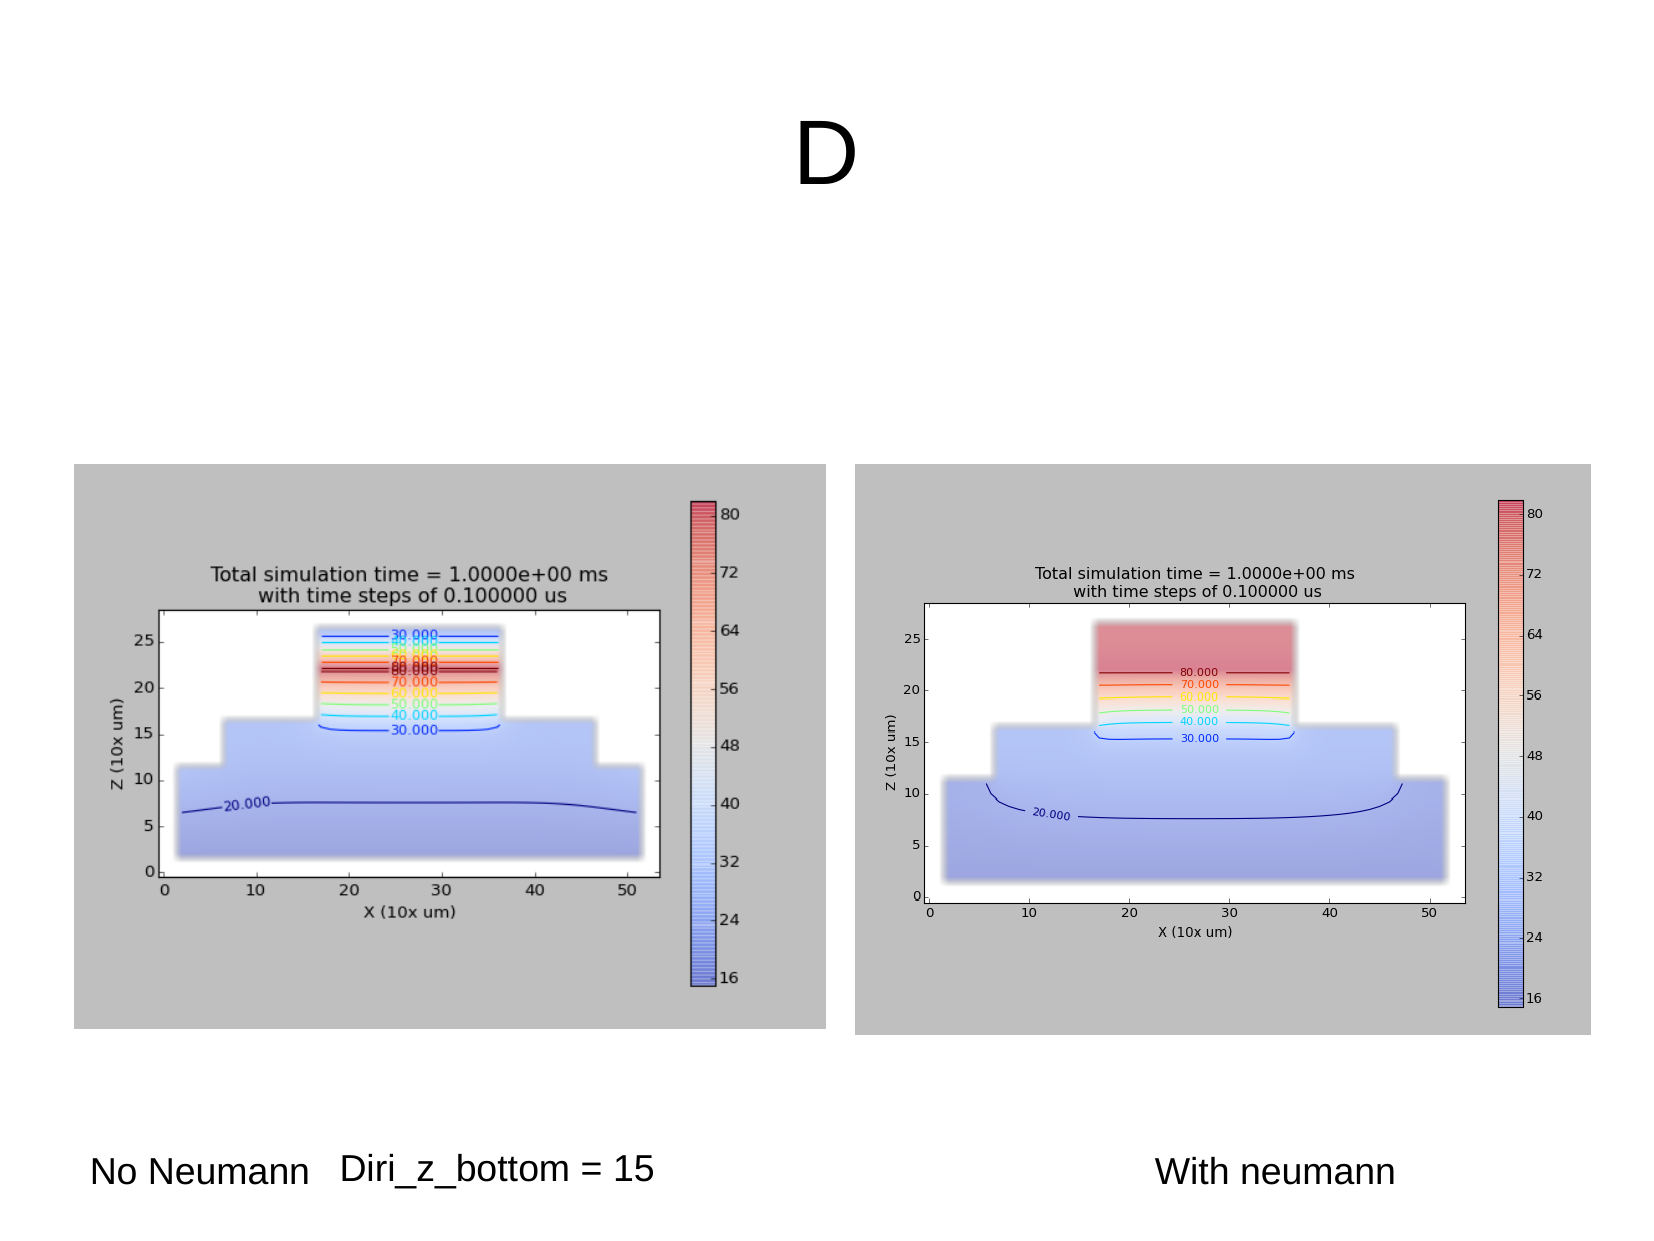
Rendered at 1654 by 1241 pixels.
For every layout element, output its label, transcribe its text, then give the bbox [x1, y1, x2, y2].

picture [855, 464, 1591, 1036]
text_box With neumann [1140, 1143, 1411, 1201]
title D [82, 49, 1571, 257]
text_box Diri_z_bottom = 15 [324, 1140, 670, 1197]
text_box No Neumann [75, 1143, 325, 1201]
picture [74, 464, 826, 1029]
